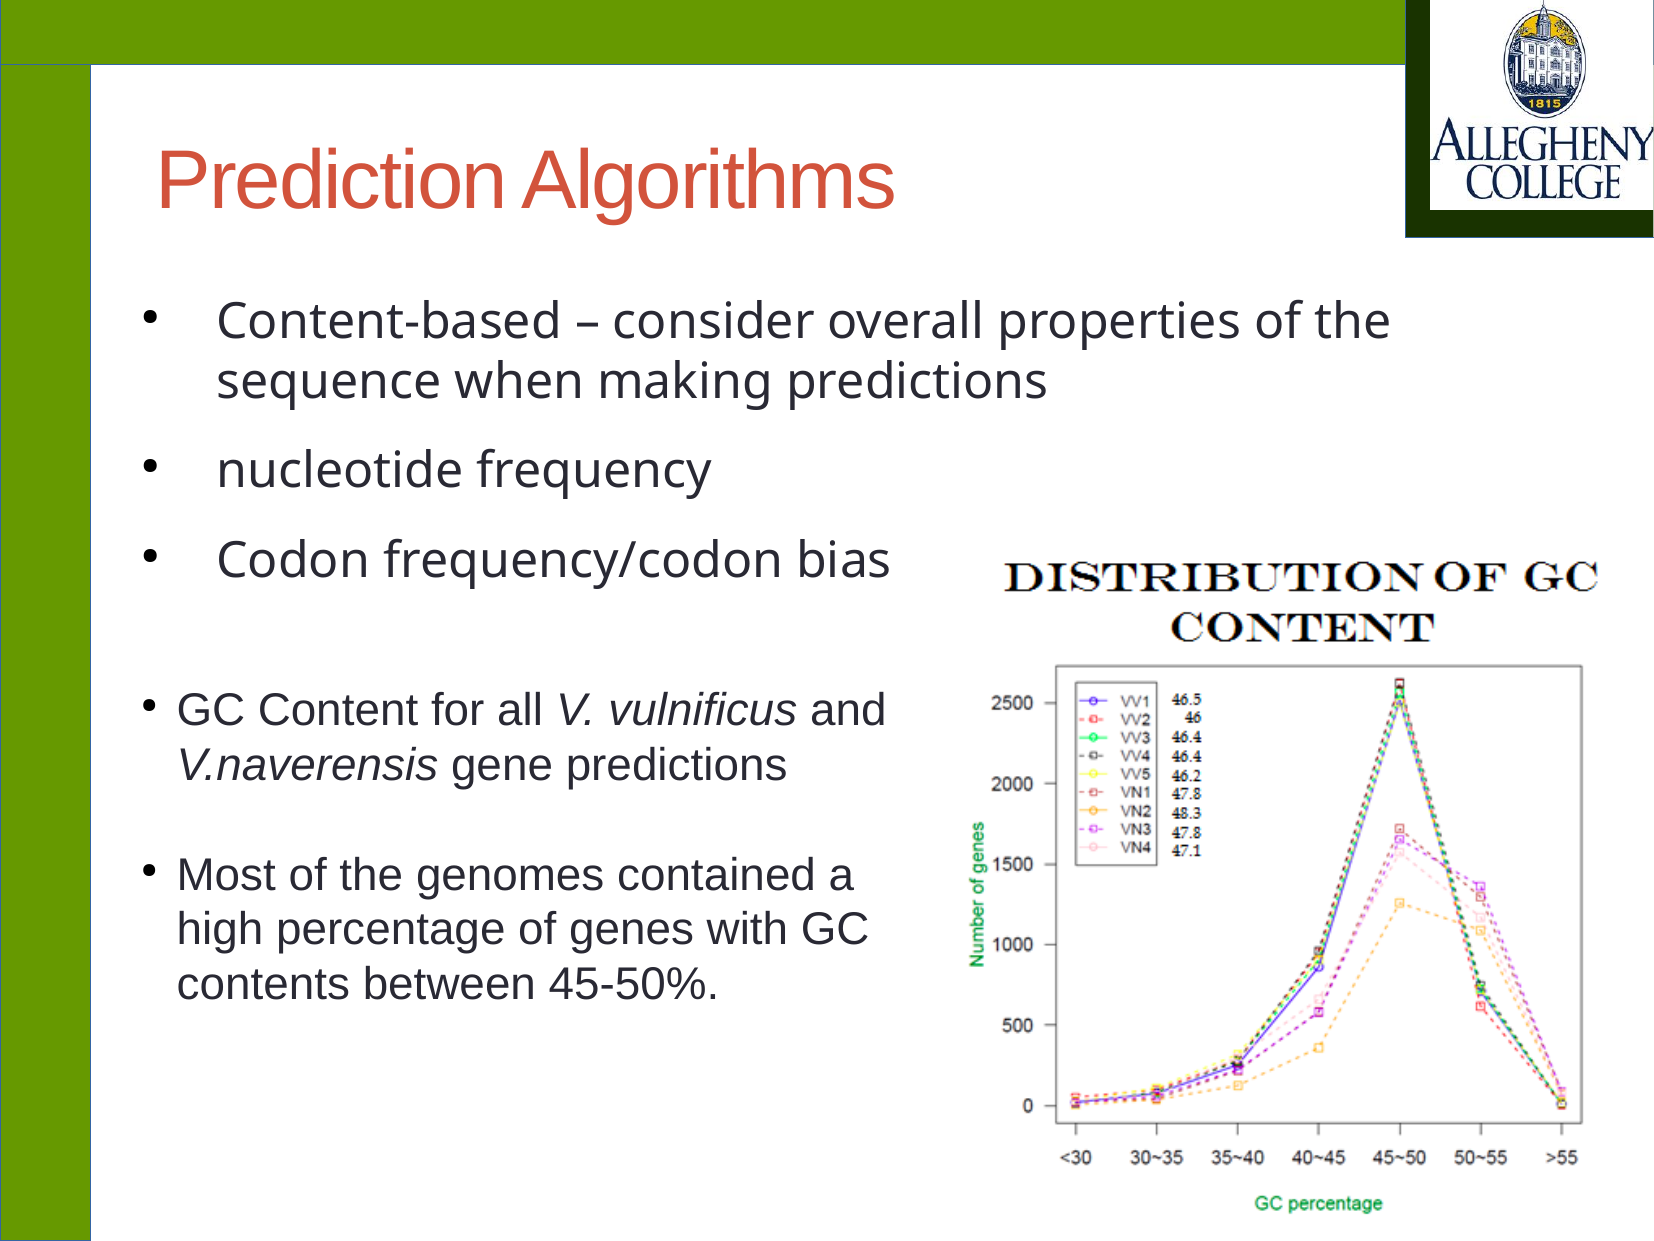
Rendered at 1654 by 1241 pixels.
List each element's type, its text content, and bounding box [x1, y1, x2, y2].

picture [1430, 0, 1654, 210]
list Content-based – consider overall properties of the sequence when making predictions nucleotide frequency Codon frequency/codon bias [126, 280, 1477, 1081]
text_box [0, 0, 1654, 1241]
text_box GC Content for all V. vulnificus and V.naverensis gene predictions Most of the genomes contained a high percentage of genes with GC contents between 45-50%. [126, 671, 922, 1017]
text_box Prediction Algorithms [155, 105, 1030, 256]
picture [945, 554, 1606, 1219]
